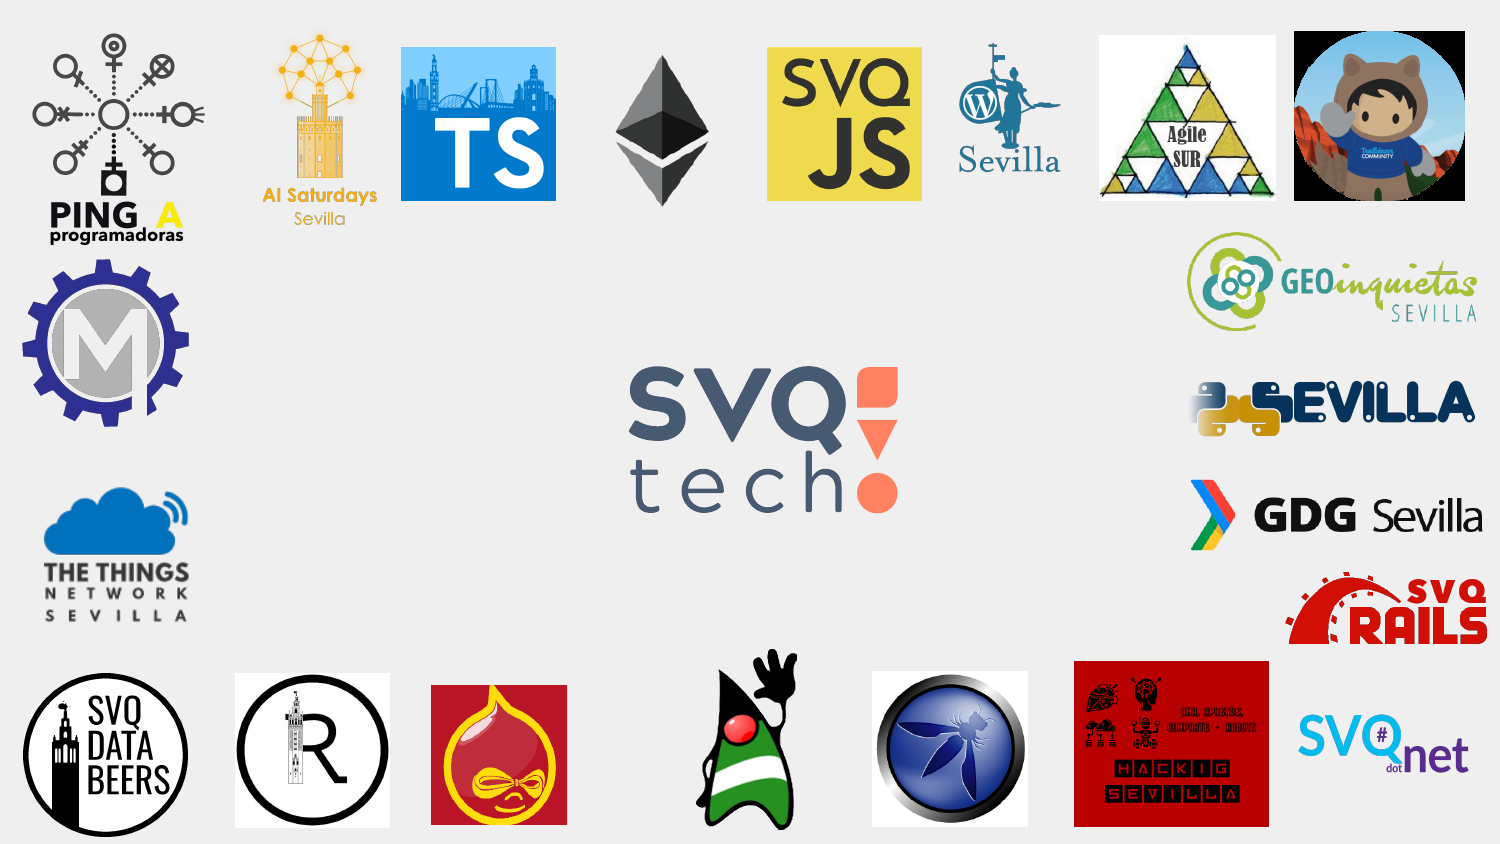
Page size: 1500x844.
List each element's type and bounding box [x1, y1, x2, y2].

picture [1074, 661, 1500, 827]
picture [23, 673, 188, 838]
picture [248, 23, 390, 225]
picture [22, 259, 189, 427]
picture [872, 671, 1028, 827]
picture [1187, 232, 1477, 331]
picture [578, 47, 745, 213]
picture [1181, 366, 1485, 442]
picture [767, 35, 1276, 213]
picture [696, 649, 797, 830]
picture [628, 366, 898, 514]
picture [1284, 572, 1488, 644]
picture [23, 24, 213, 249]
picture [1181, 455, 1488, 567]
picture [401, 47, 556, 201]
picture [1294, 31, 1465, 201]
picture [23, 460, 210, 647]
picture [431, 685, 568, 825]
picture [235, 673, 390, 828]
